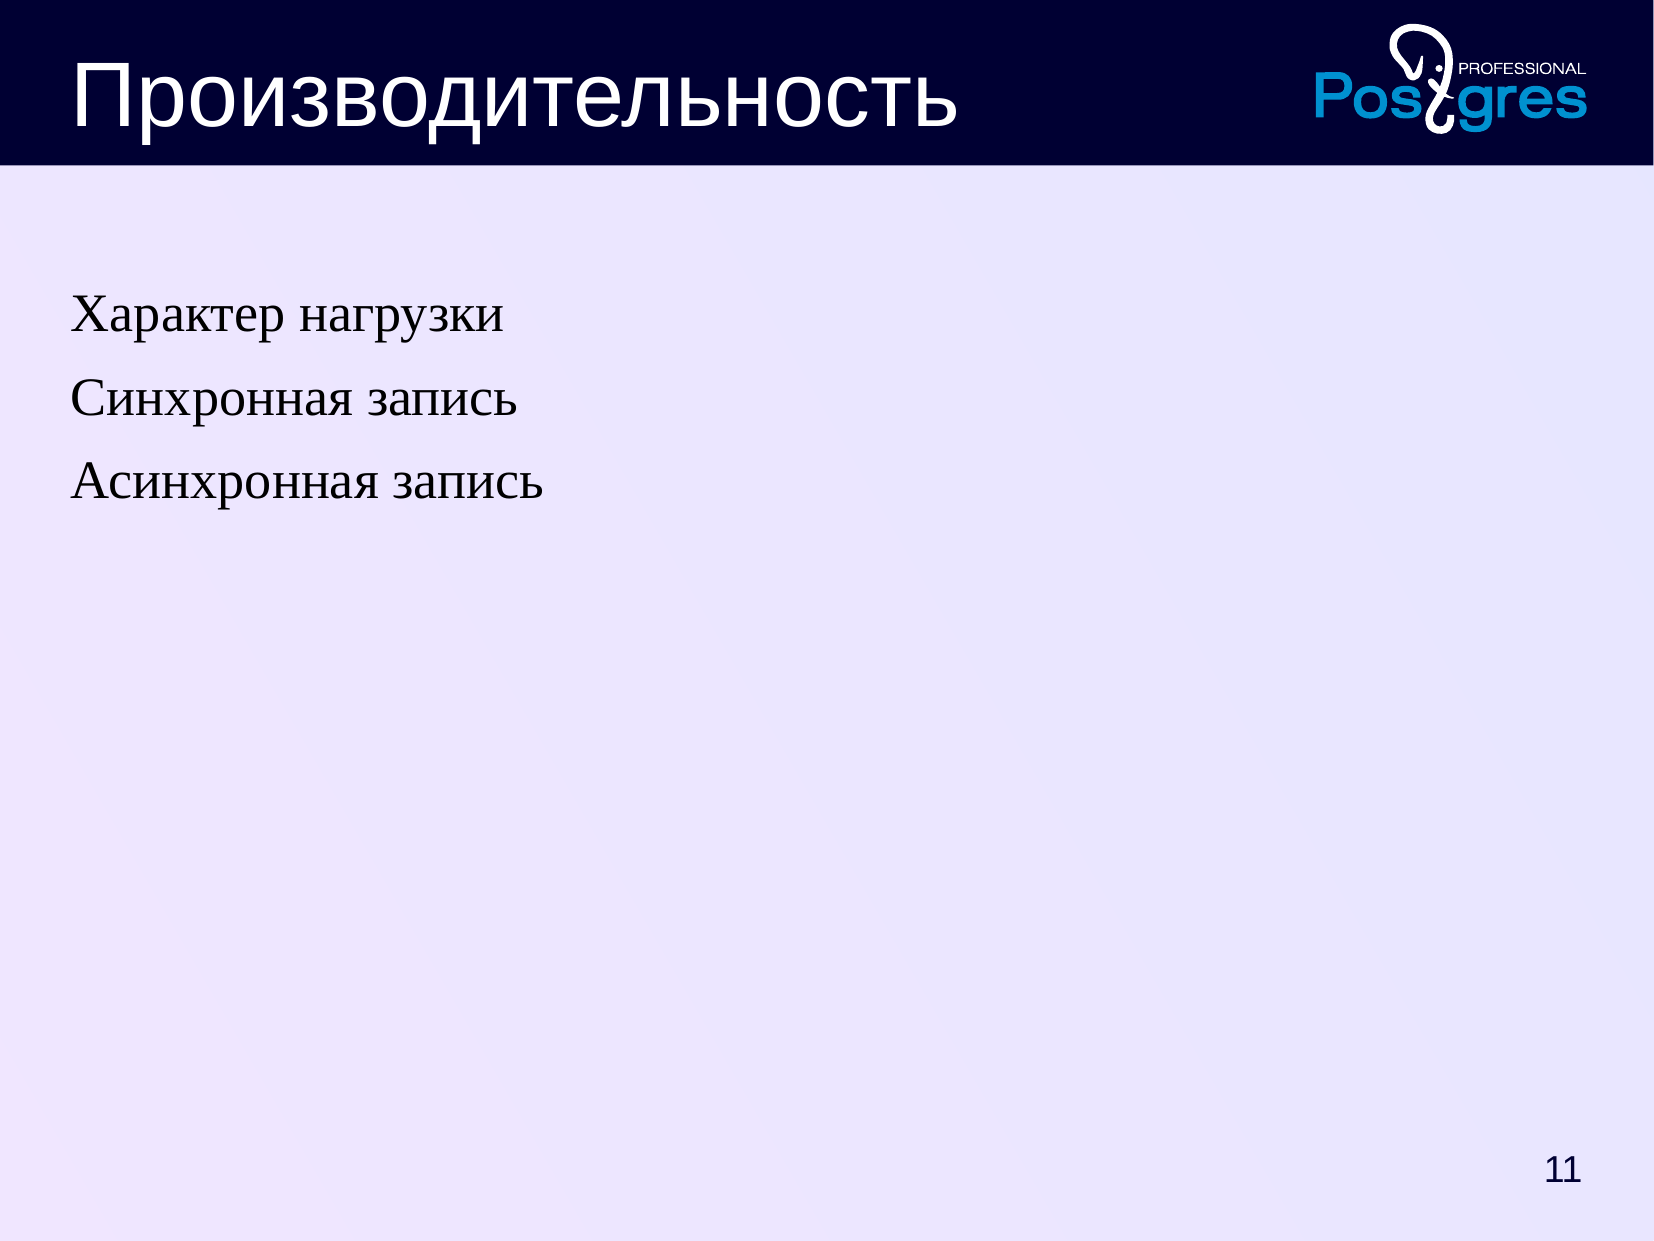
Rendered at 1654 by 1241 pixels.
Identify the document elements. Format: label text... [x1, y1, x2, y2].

title Производительность [70, 43, 1241, 147]
list Характер нагрузки Синхронная запись Асинхронная запись [70, 283, 1559, 1003]
